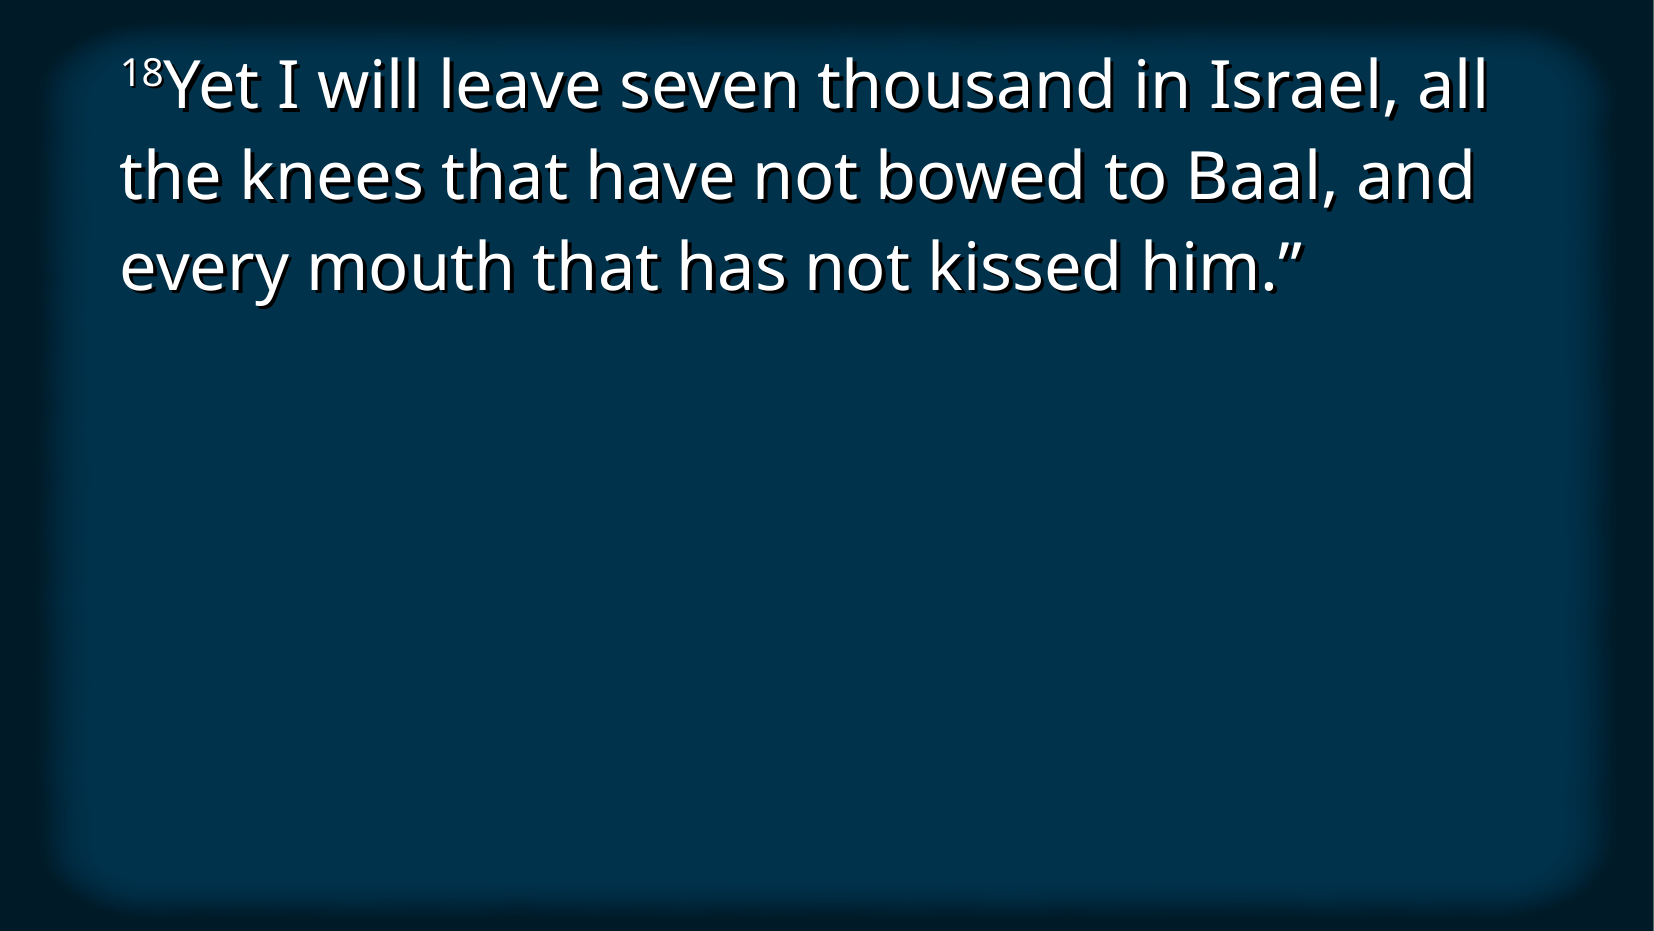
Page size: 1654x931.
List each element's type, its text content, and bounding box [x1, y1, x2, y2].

picture [0, 0, 1654, 931]
text_box 18Yet I will leave seven thousand in Israel, all the knees that have not bowed to Baal, and every mouth that has not kissed him.” [105, 30, 1546, 312]
